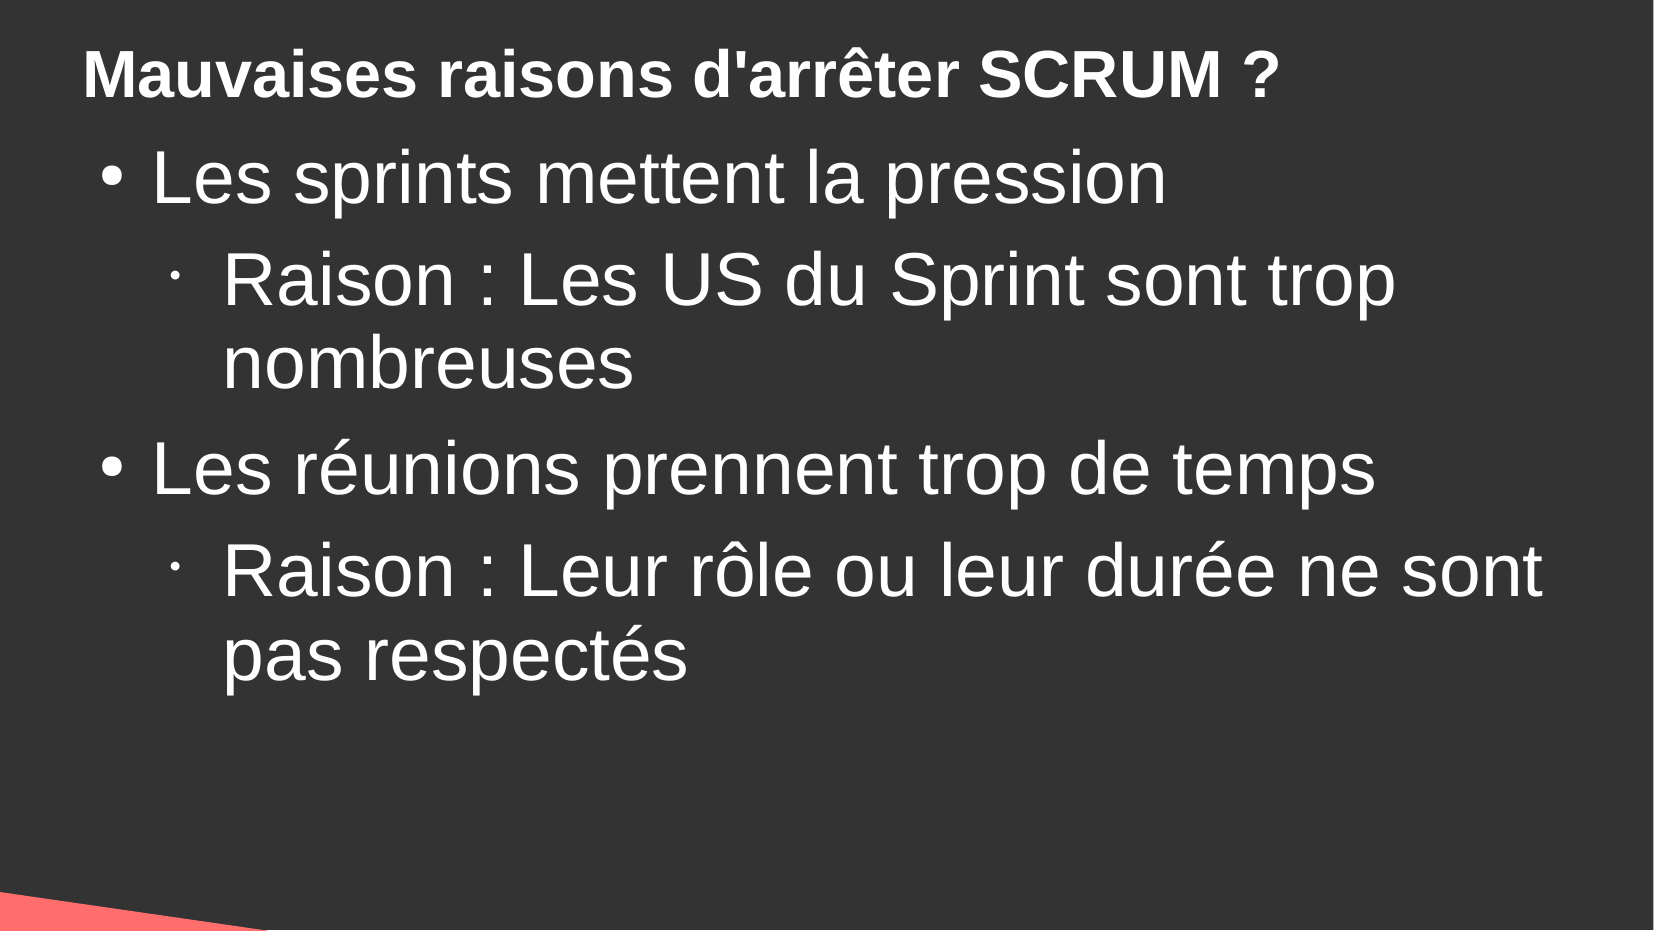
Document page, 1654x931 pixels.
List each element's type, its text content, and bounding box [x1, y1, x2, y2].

list Les sprints mettent la pression Raison : Les US du Sprint sont trop nombreuses Les réunions prennent trop de temps Raison : Leur rôle ou leur durée ne sont pas respectés [80, 135, 1620, 777]
title Mauvaises raisons d'arrêter SCRUM ? [82, 37, 1571, 122]
text_box [0, 892, 270, 931]
